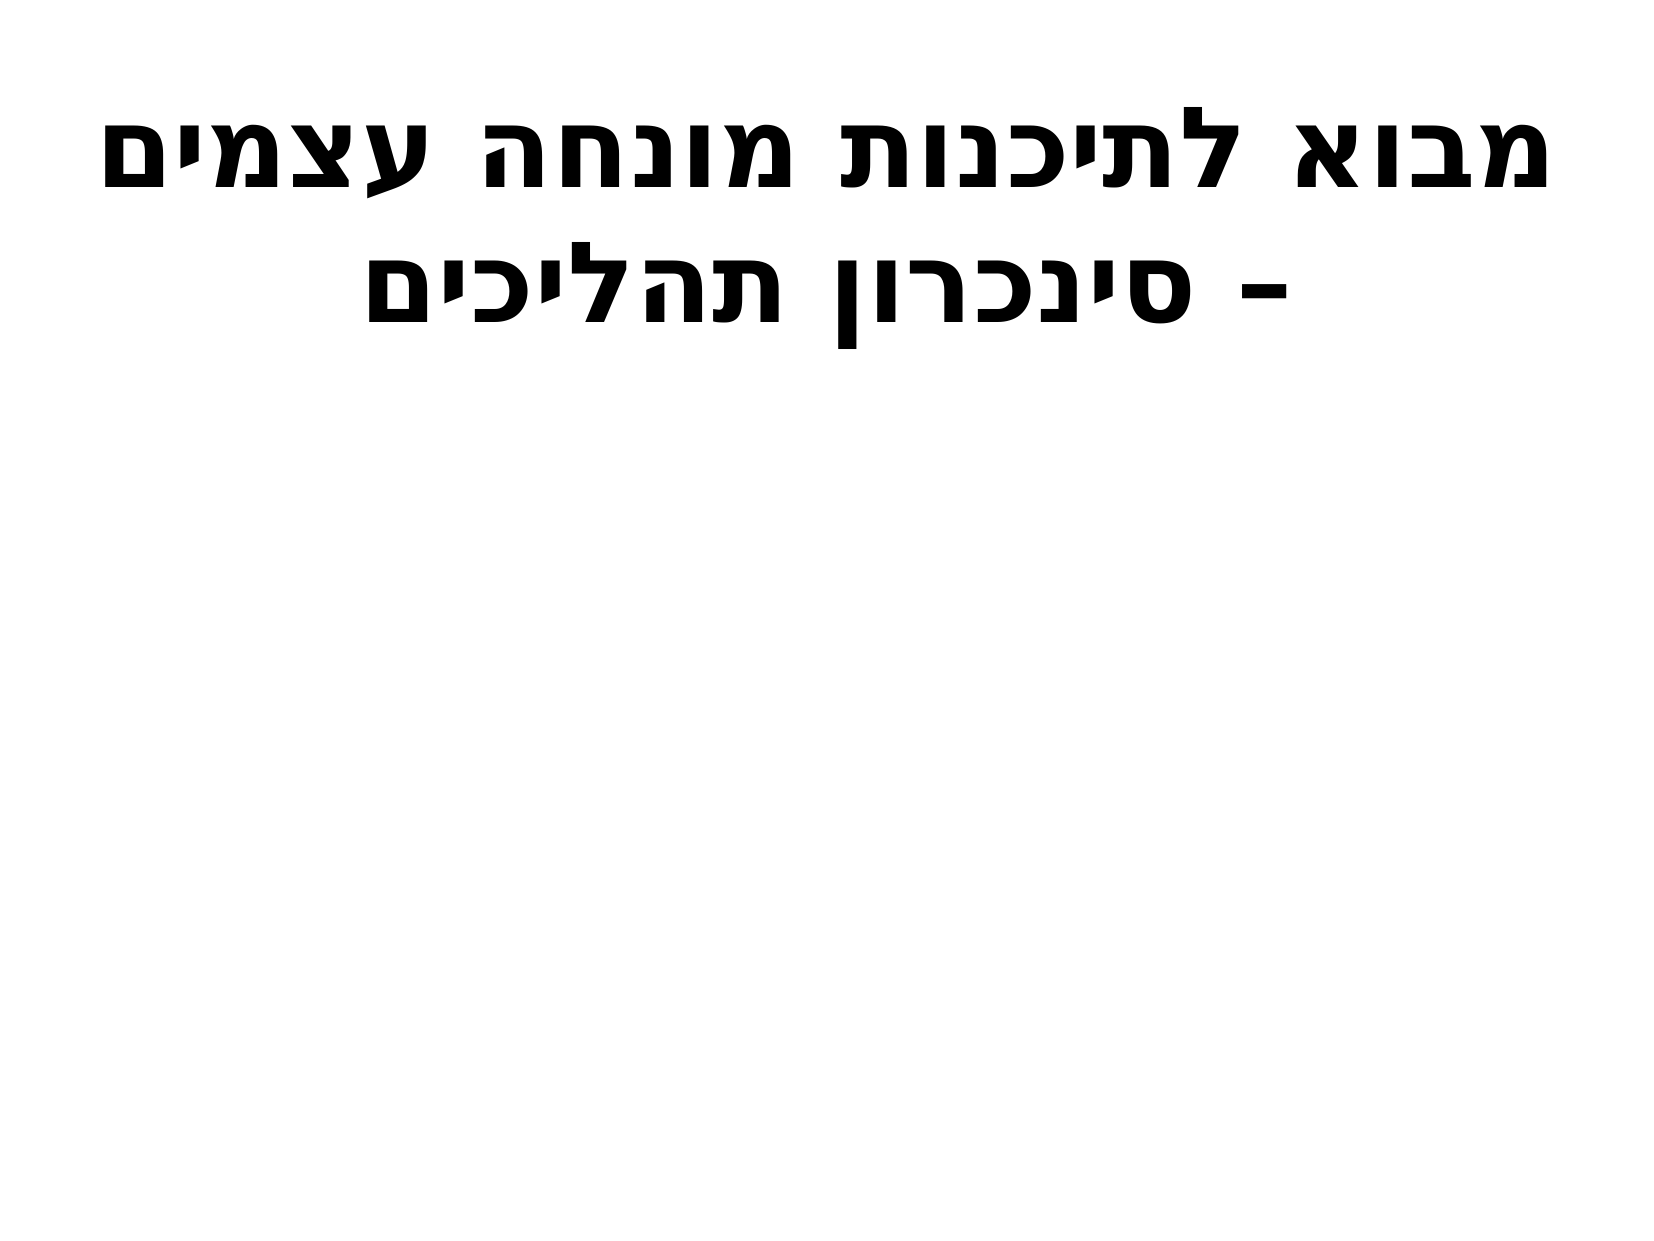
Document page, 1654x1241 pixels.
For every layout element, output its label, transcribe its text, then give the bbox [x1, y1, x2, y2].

title מבוא לתיכנות מונחה עצמים – סינכרון תהליכים [82, 75, 1571, 346]
